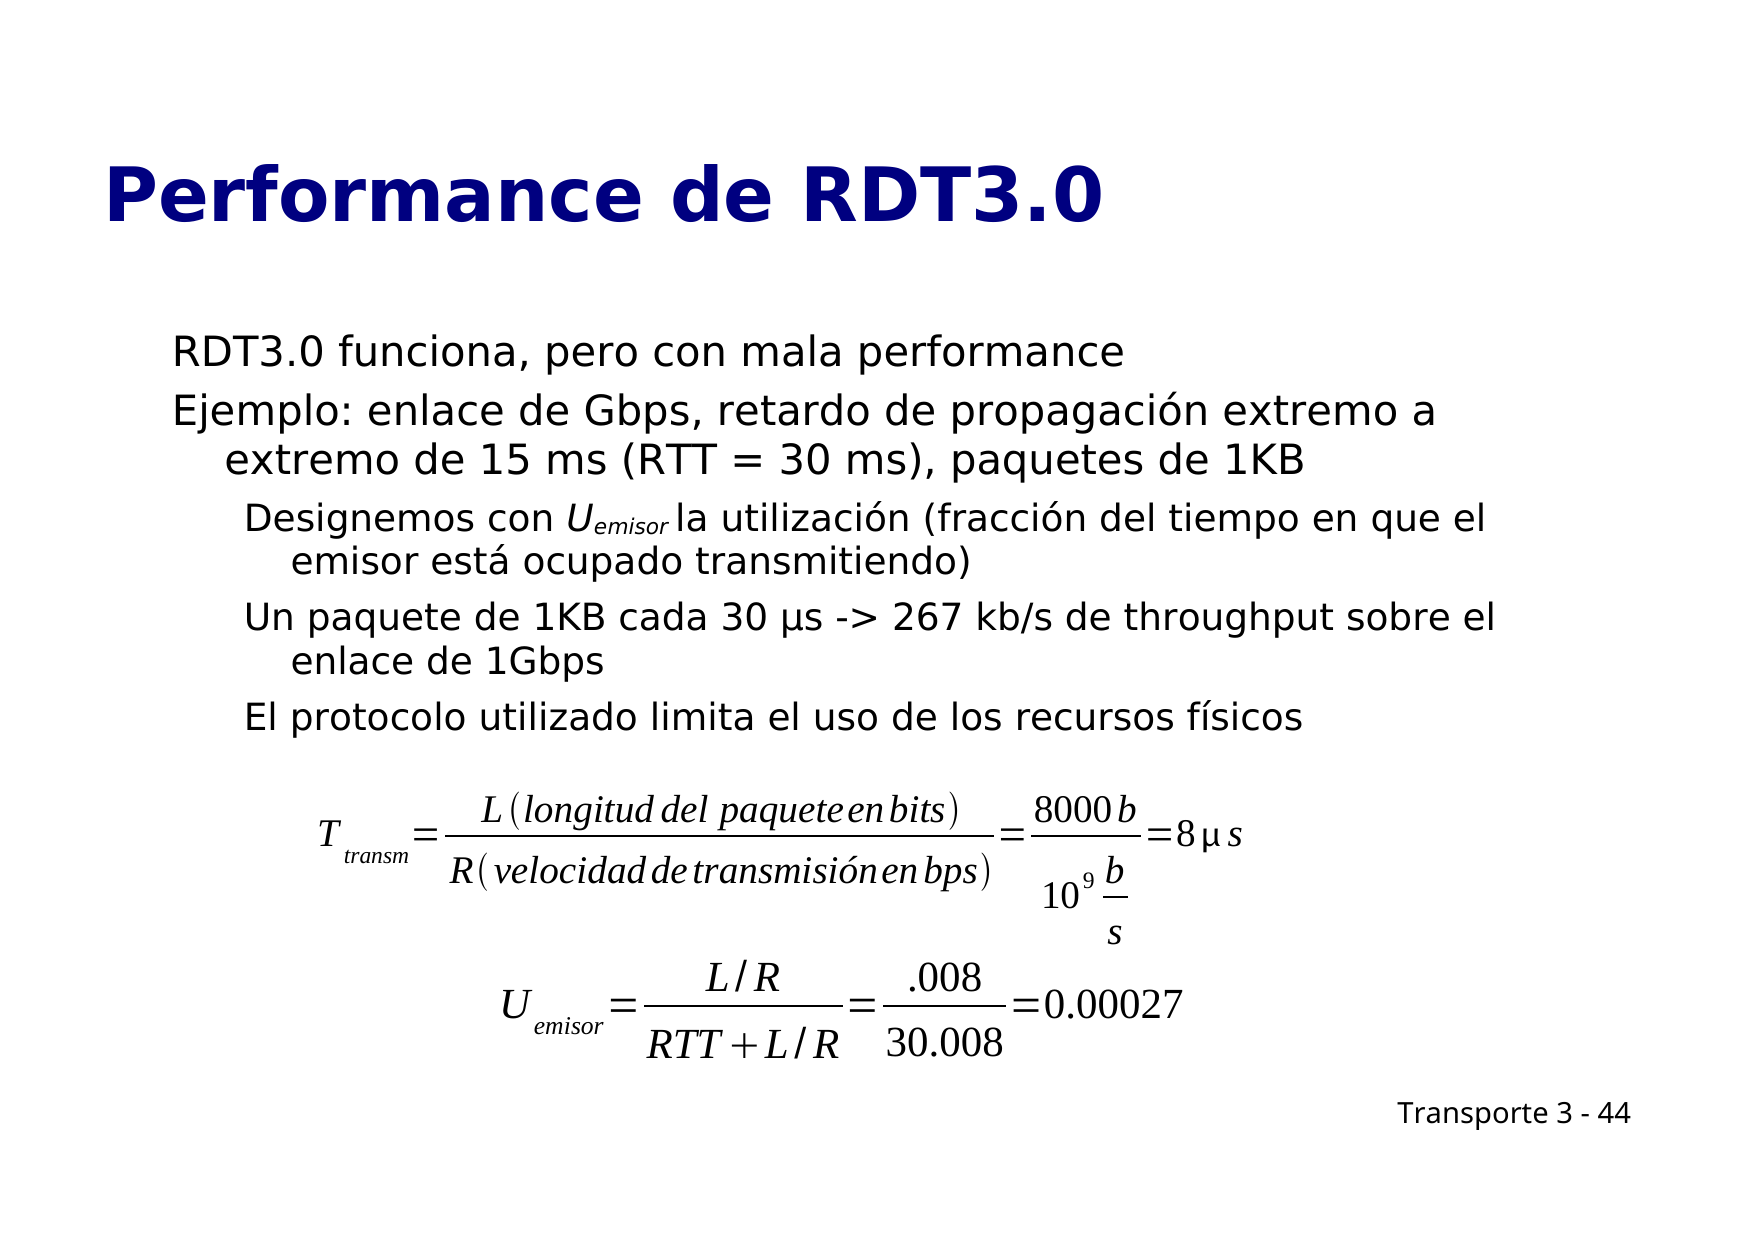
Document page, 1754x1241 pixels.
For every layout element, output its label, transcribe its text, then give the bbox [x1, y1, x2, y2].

chart [307, 778, 1253, 1071]
title Performance de RDT3.0 [88, 95, 1654, 298]
list RDT3.0 funciona, pero con mala performance Ejemplo: enlace de Gbps, retardo de propagación extremo a extremo de 15 ms (RTT = 30 ms), paquetes de 1KB Designemos con Uemisor la utilización (fracción del tiempo en que el emisor está ocupado transmitiendo) Un paquete de 1KB cada 30 μs -> 267 kb/s de throughput sobre el enlace de 1Gbps El protocolo utilizado limita el uso de los recursos físicos [154, 320, 1546, 830]
